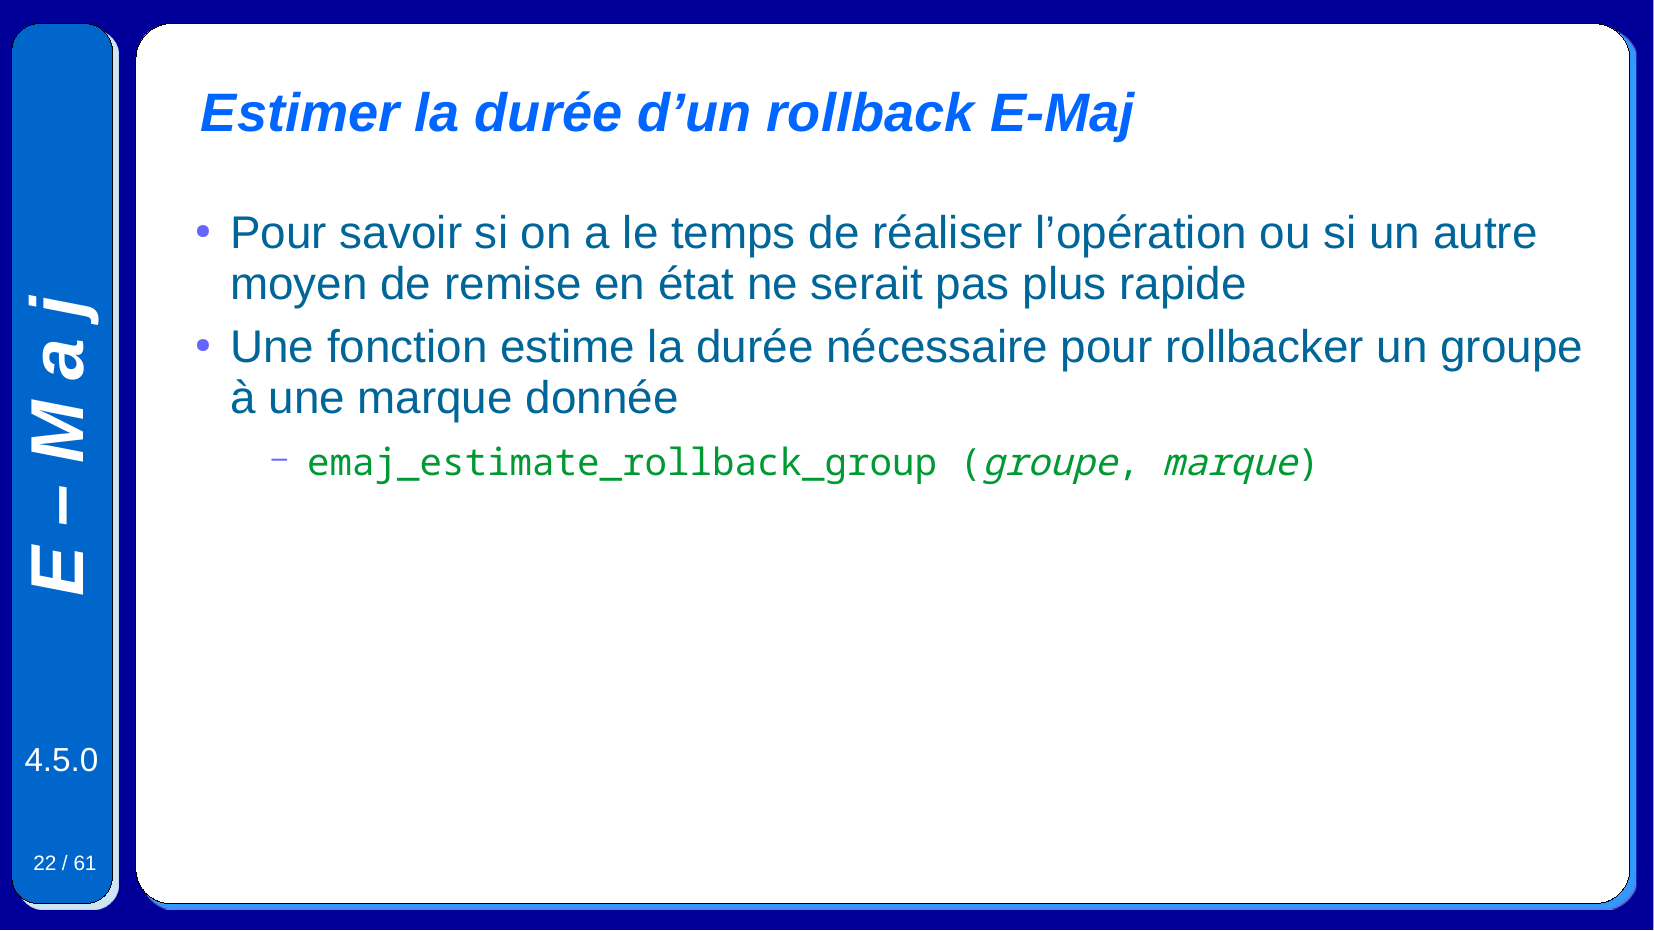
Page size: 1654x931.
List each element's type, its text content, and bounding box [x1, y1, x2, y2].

title Estimer la durée d’un rollback E-Maj [200, 34, 1575, 191]
list Pour savoir si on a le temps de réaliser l’opération ou si un autre moyen de remise en état ne serait pas plus rapide Une fonction estime la durée nécessaire pour rollbacker un groupe à une marque donnée emaj_estimate_rollback_group (groupe, marque) [177, 206, 1587, 827]
